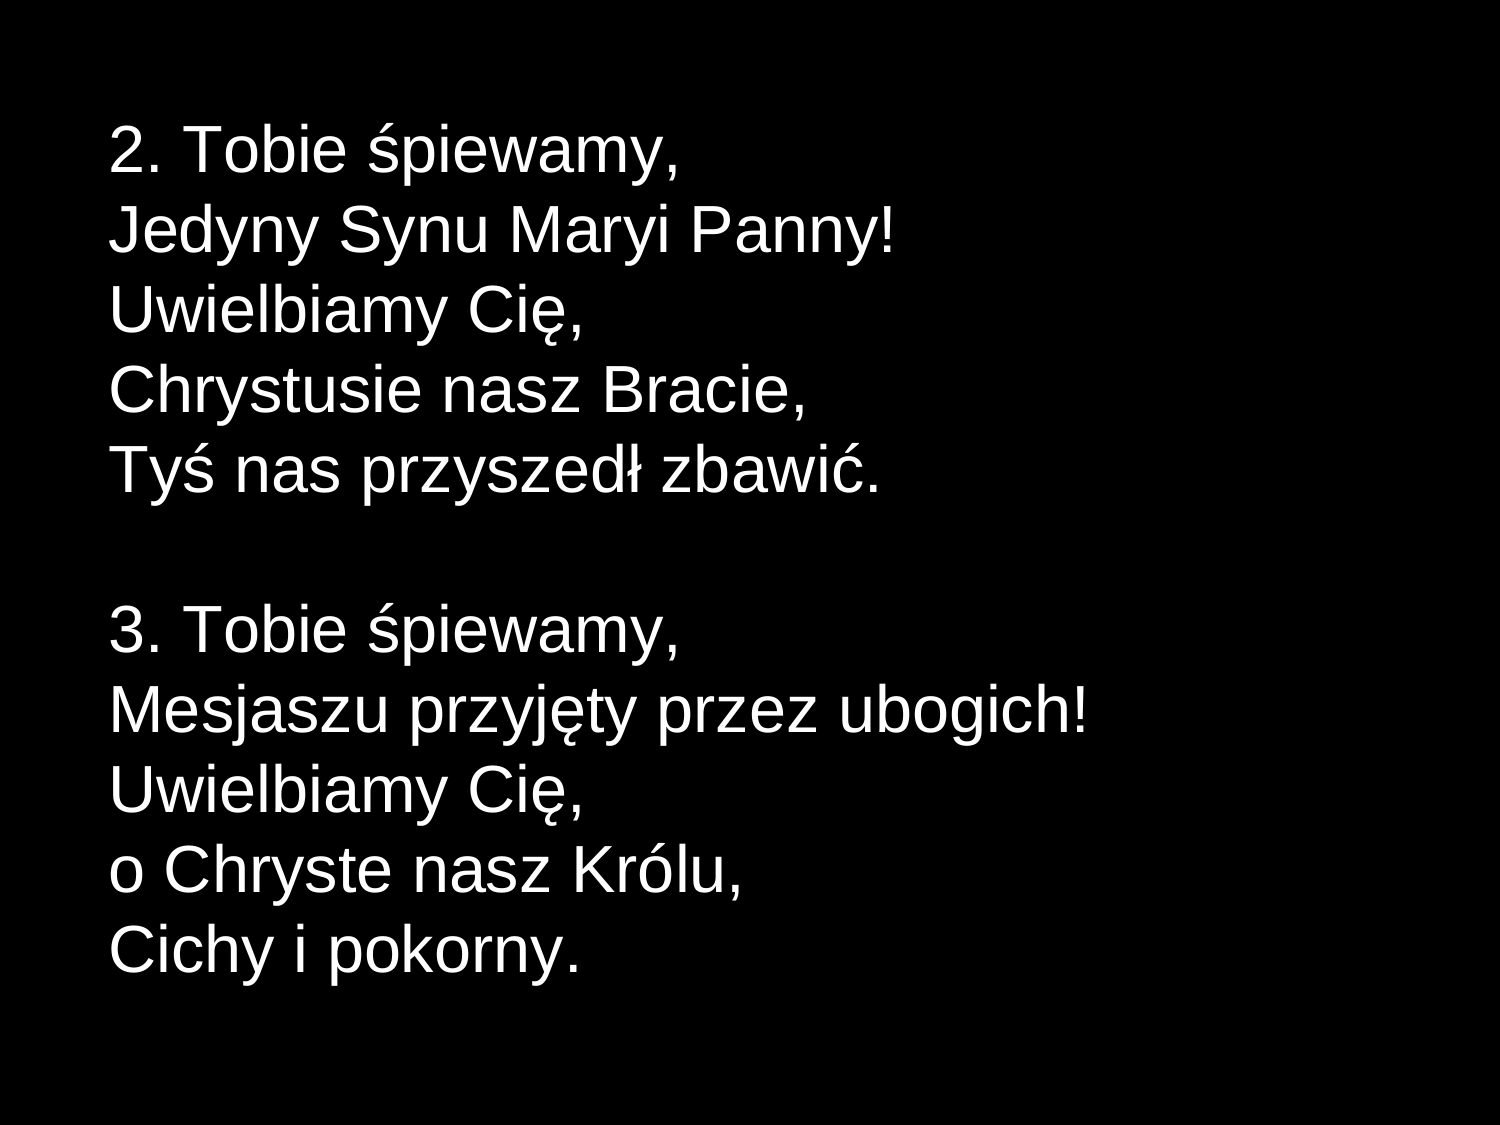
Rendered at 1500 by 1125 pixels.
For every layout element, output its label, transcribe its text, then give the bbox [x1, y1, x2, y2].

text_box 2. Tobie śpiewamy, Jedyny Synu Maryi Panny! Uwielbiamy Cię, Chrystusie nasz Bracie, Tyś nas przyszedł zbawić. 3. Tobie śpiewamy, Mesjaszu przyjęty przez ubogich! Uwielbiamy Cię, o Chryste nasz Królu, Cichy i pokorny. [93, 98, 1465, 994]
